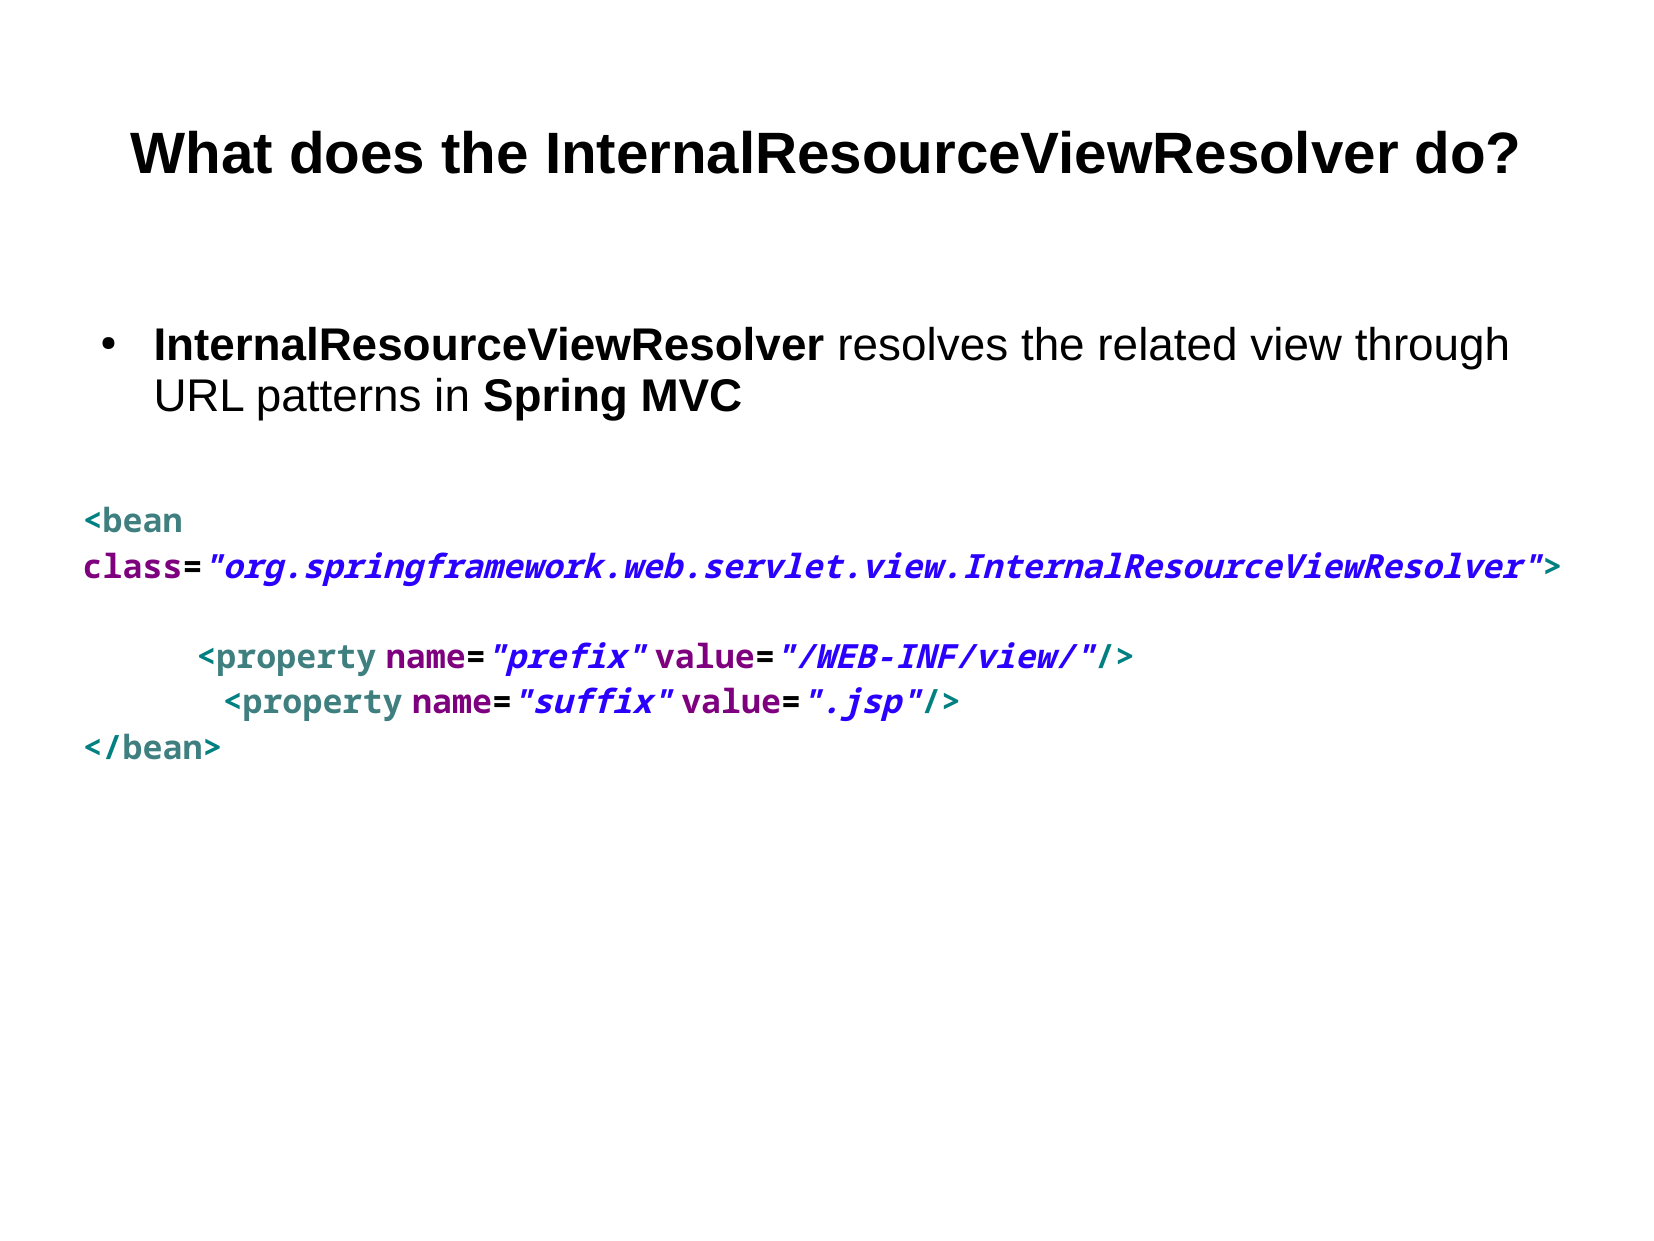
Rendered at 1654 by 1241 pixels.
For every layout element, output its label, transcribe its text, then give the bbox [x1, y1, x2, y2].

list InternalResourceViewResolver resolves the related view through URL patterns in Spring MVC <bean class="org.springframework.web.servlet.view.InternalResourceViewResolver"> <property name="prefix" value="/WEB-INF/view/"/> <property name="suffix" value=".jsp"/> </bean> [82, 318, 1571, 1181]
title What does the InternalResourceViewResolver do? [82, 49, 1571, 257]
